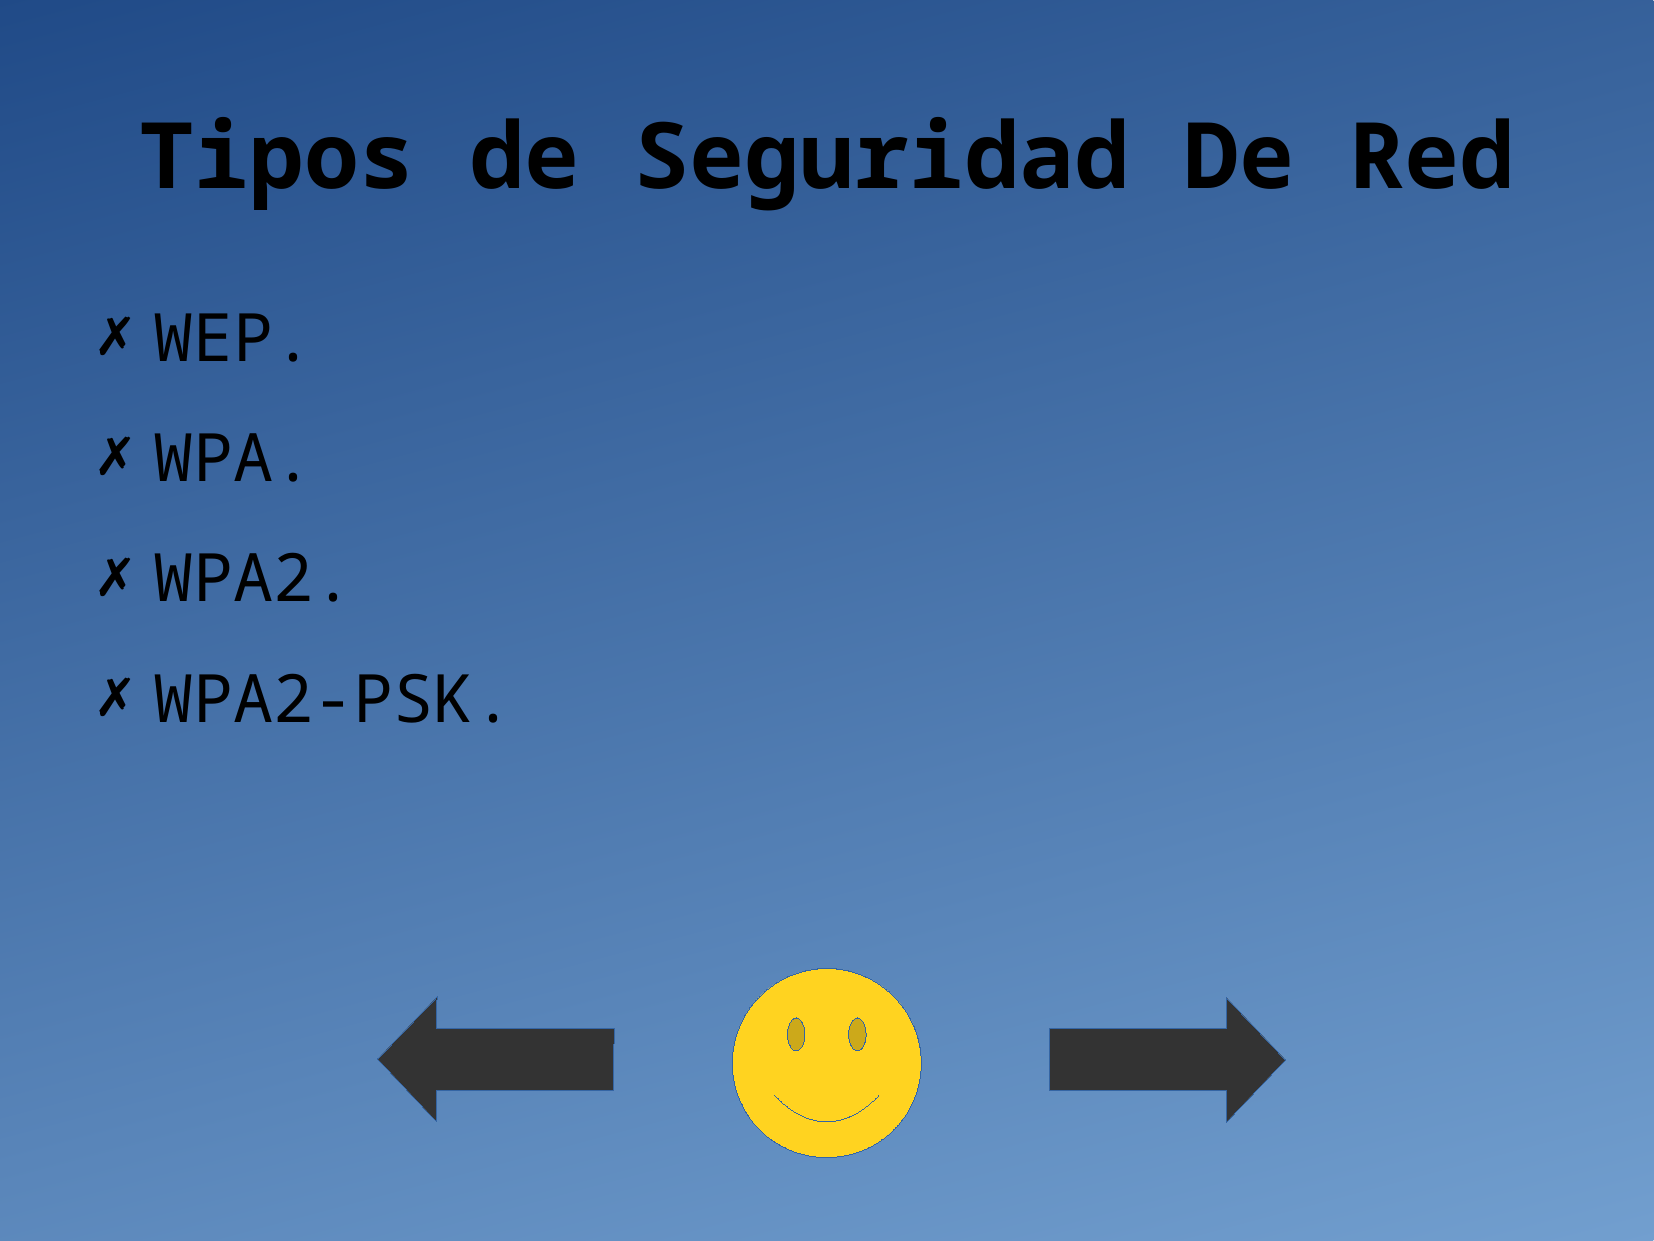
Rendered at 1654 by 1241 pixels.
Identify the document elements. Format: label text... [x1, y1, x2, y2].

title Tipos de Seguridad De Red [82, 49, 1571, 257]
text_box [732, 968, 922, 1158]
text_box [1049, 997, 1286, 1123]
list WEP. WPA. WPA2. WPA2-PSK. [82, 290, 1571, 1010]
text_box [377, 996, 615, 1122]
